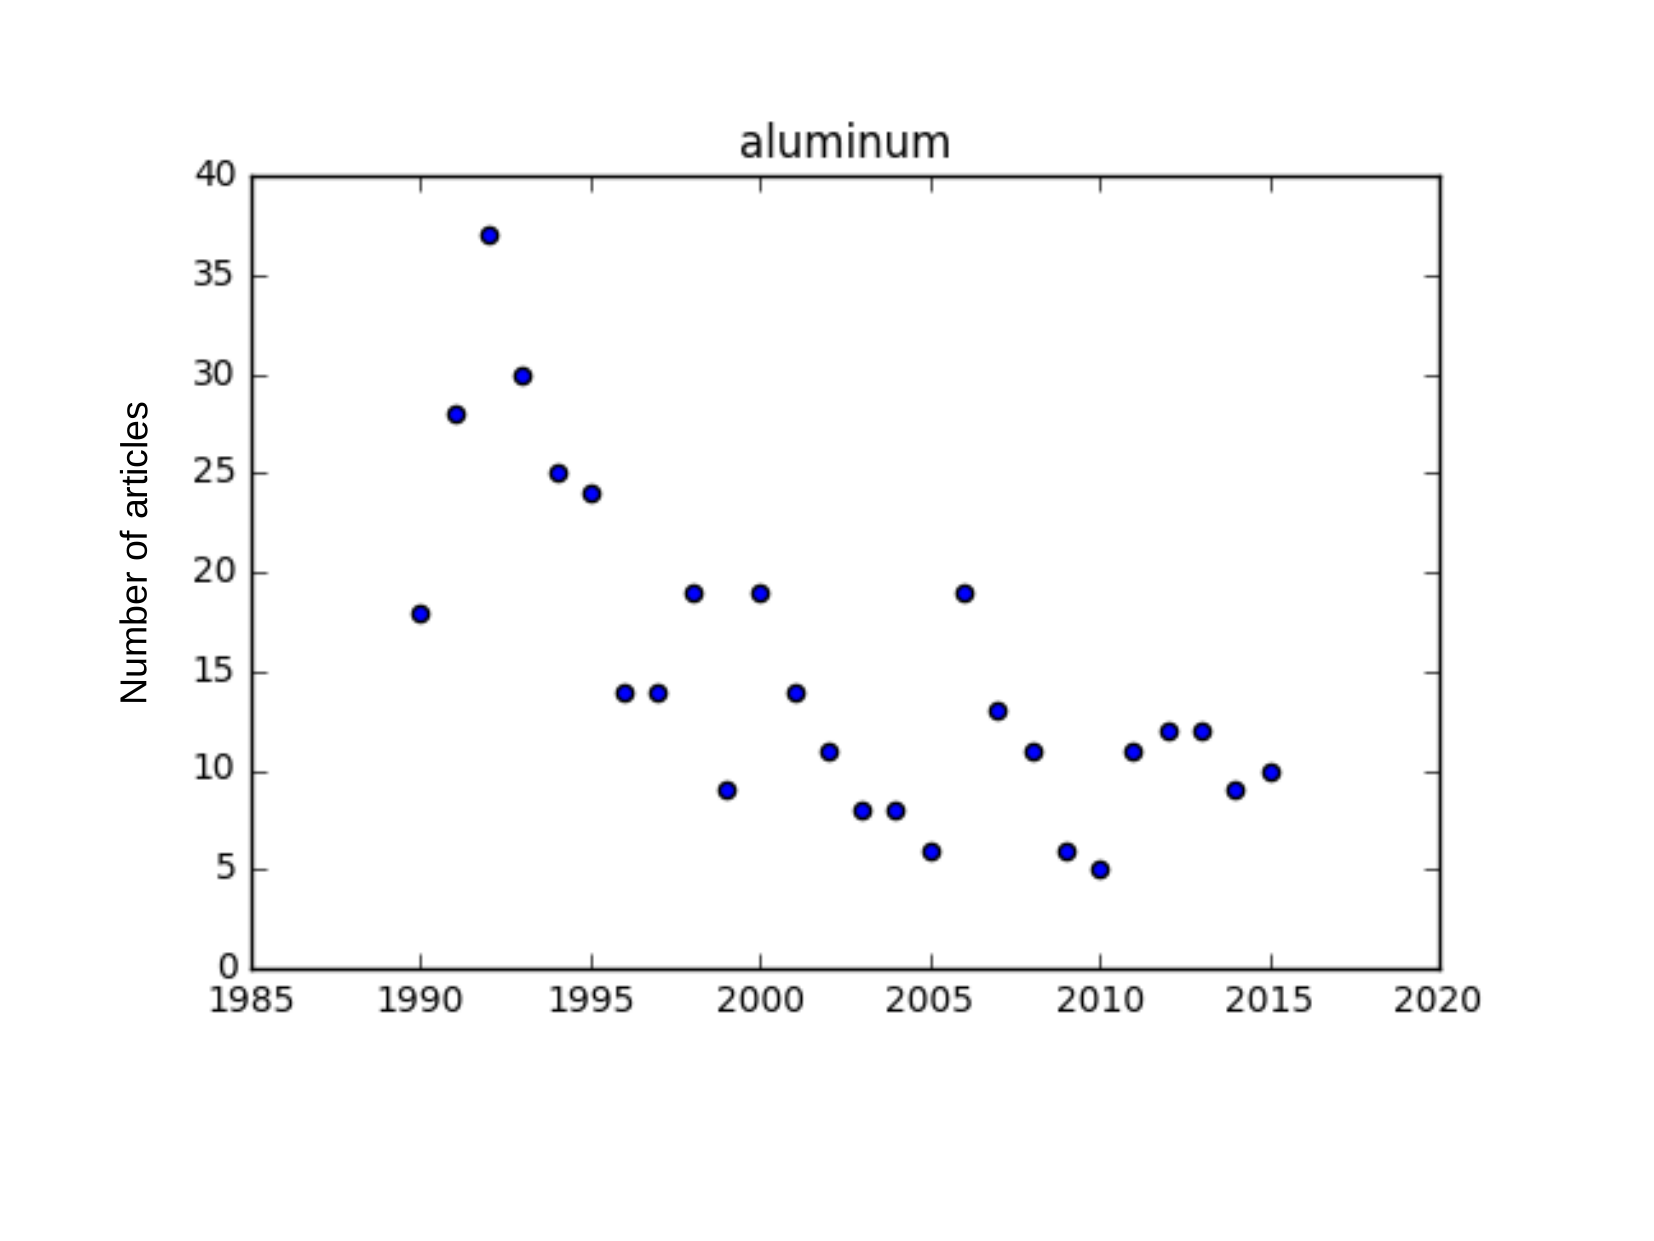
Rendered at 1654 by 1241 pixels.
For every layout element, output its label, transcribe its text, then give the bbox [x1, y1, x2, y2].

picture [60, 74, 1593, 1097]
text_box Number of articles [105, 209, 227, 721]
